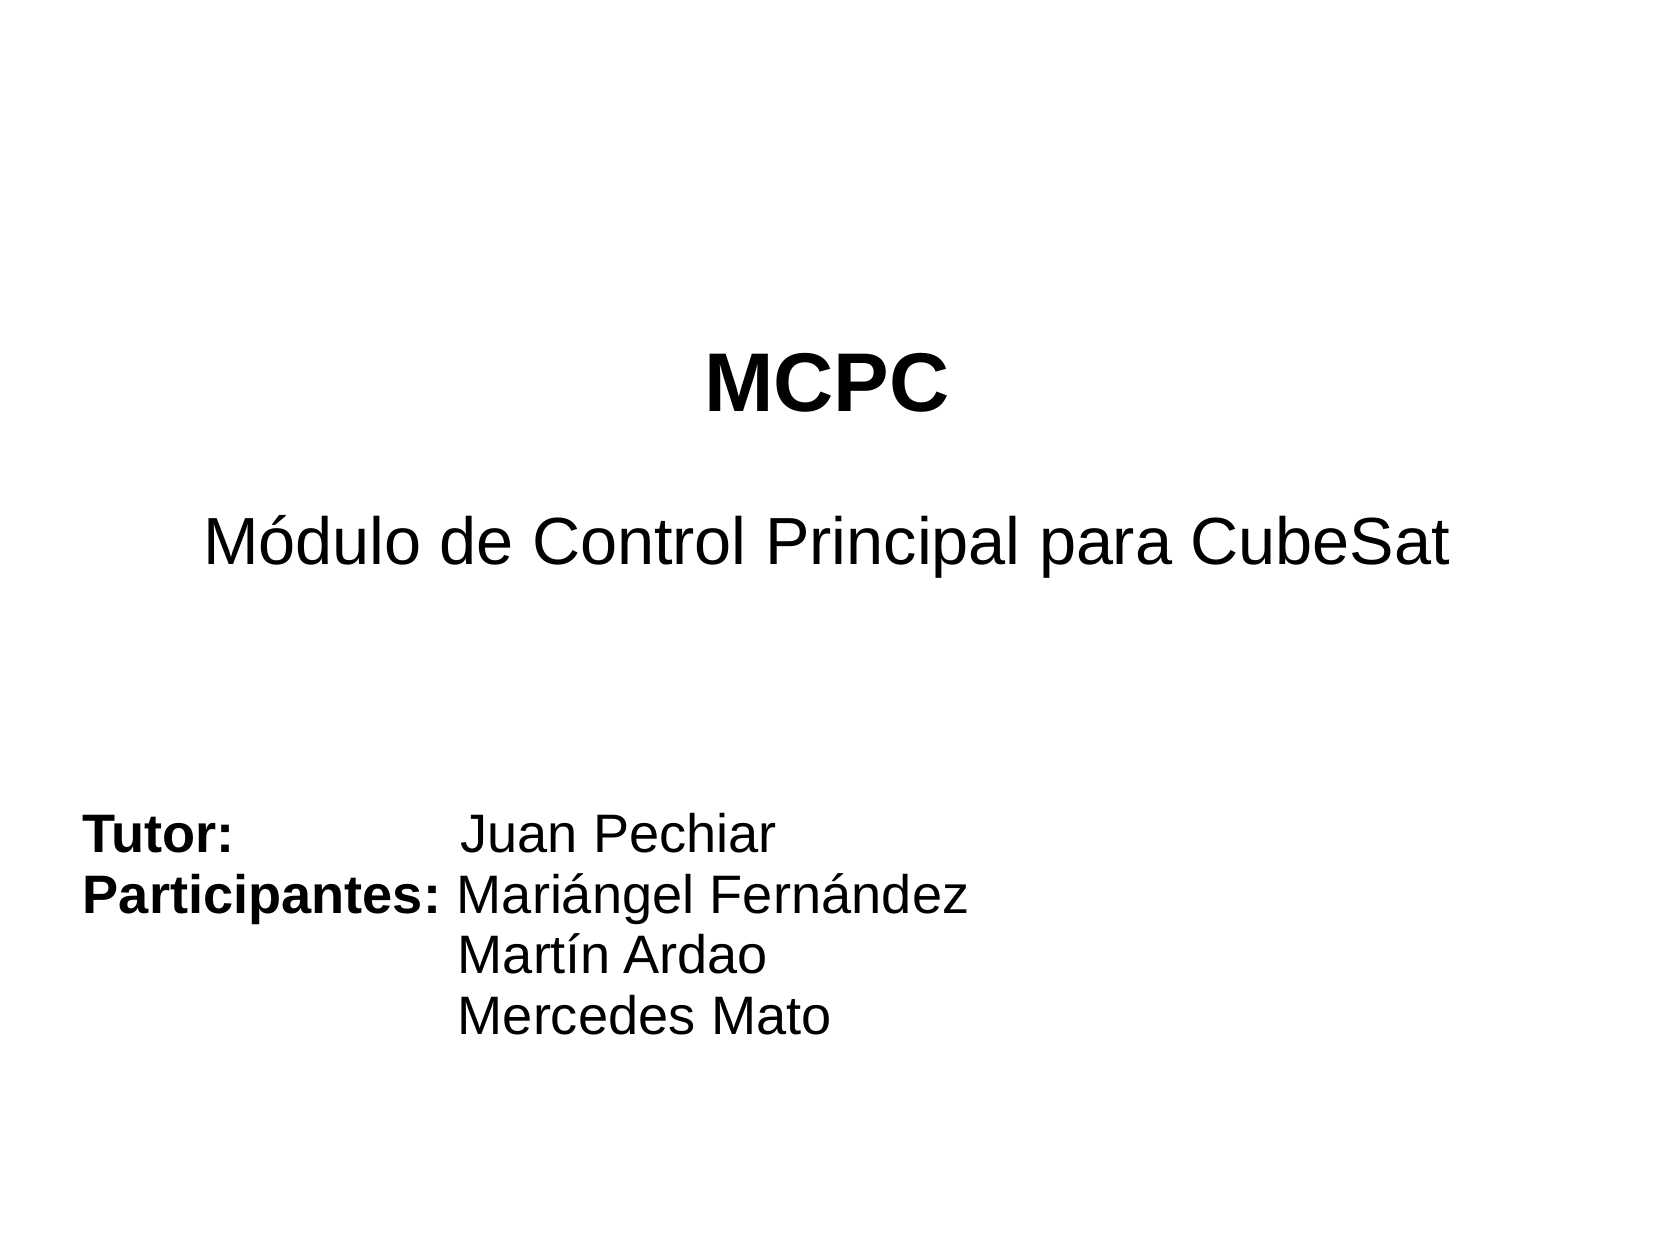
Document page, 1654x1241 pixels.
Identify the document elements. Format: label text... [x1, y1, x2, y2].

subtitle MCPC Módulo de Control Principal para CubeSat Tutor: Juan Pechiar Participantes: Mariángel Fernández Martín Ardao Mercedes Mato [82, 56, 1571, 1102]
